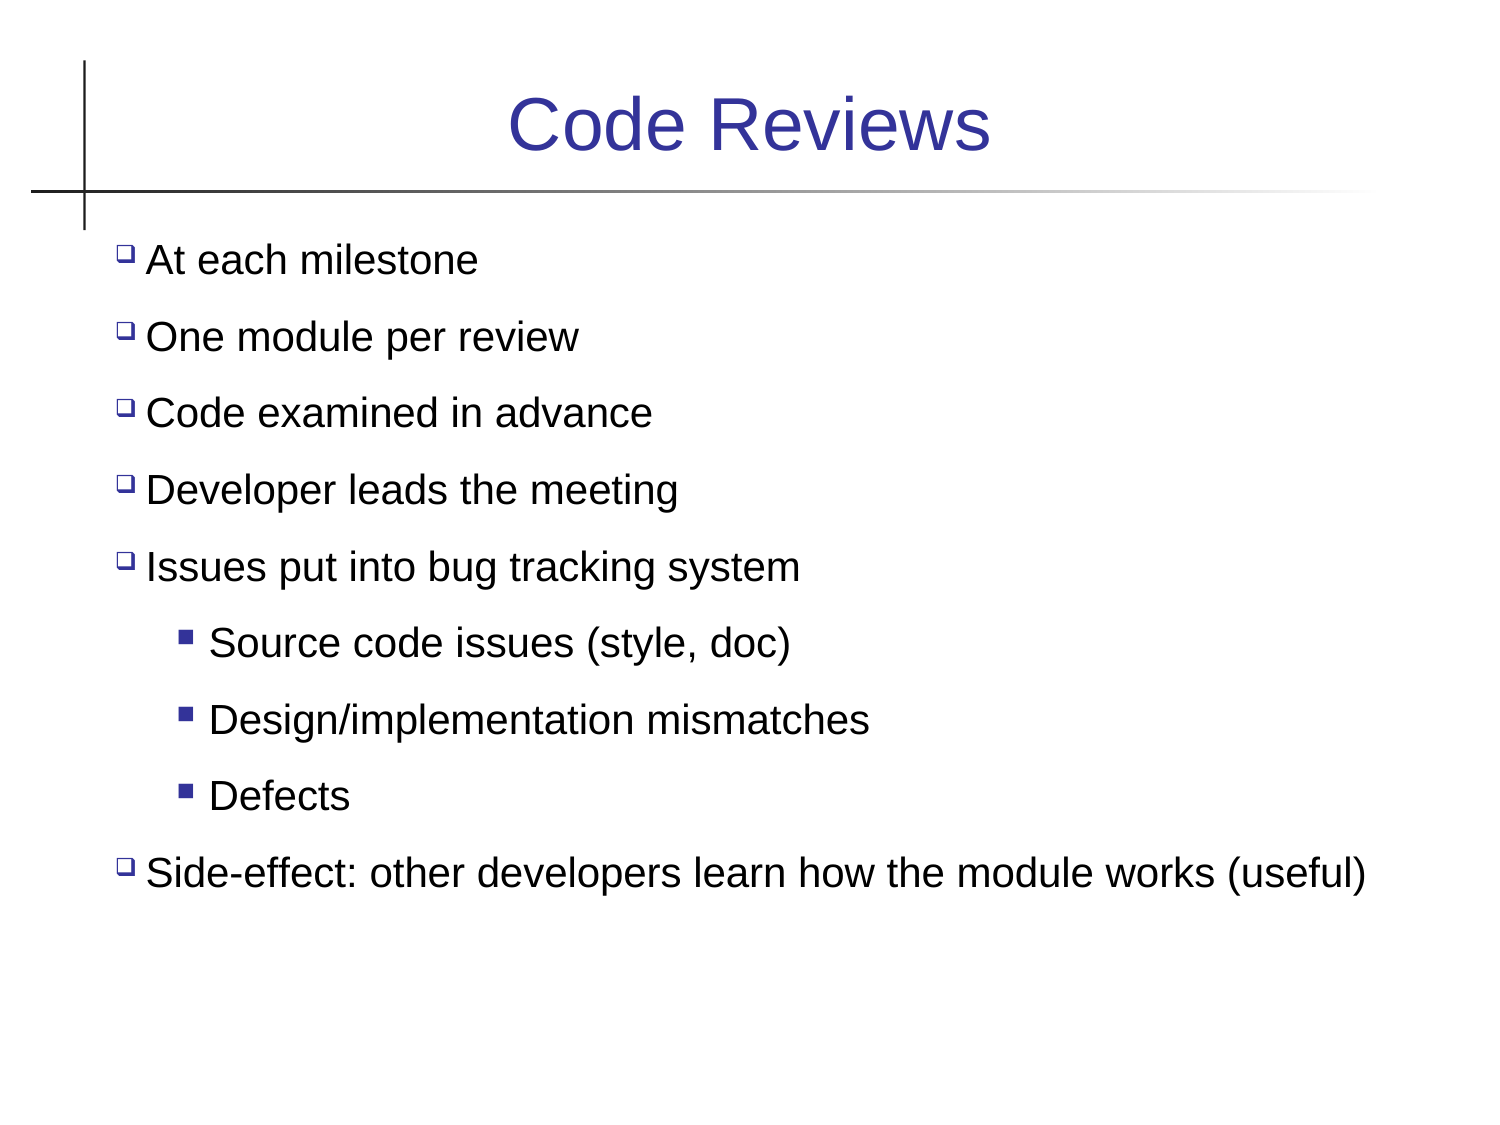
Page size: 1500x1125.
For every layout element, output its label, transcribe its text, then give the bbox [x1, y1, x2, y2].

title Code Reviews [100, 30, 1400, 173]
list At each milestone One module per review Code examined in advance Developer leads the meeting Issues put into bug tracking system Source code issues (style, doc) Design/implementation mismatches Defects Side-effect: other developers learn how the module works (useful) [100, 224, 1400, 958]
